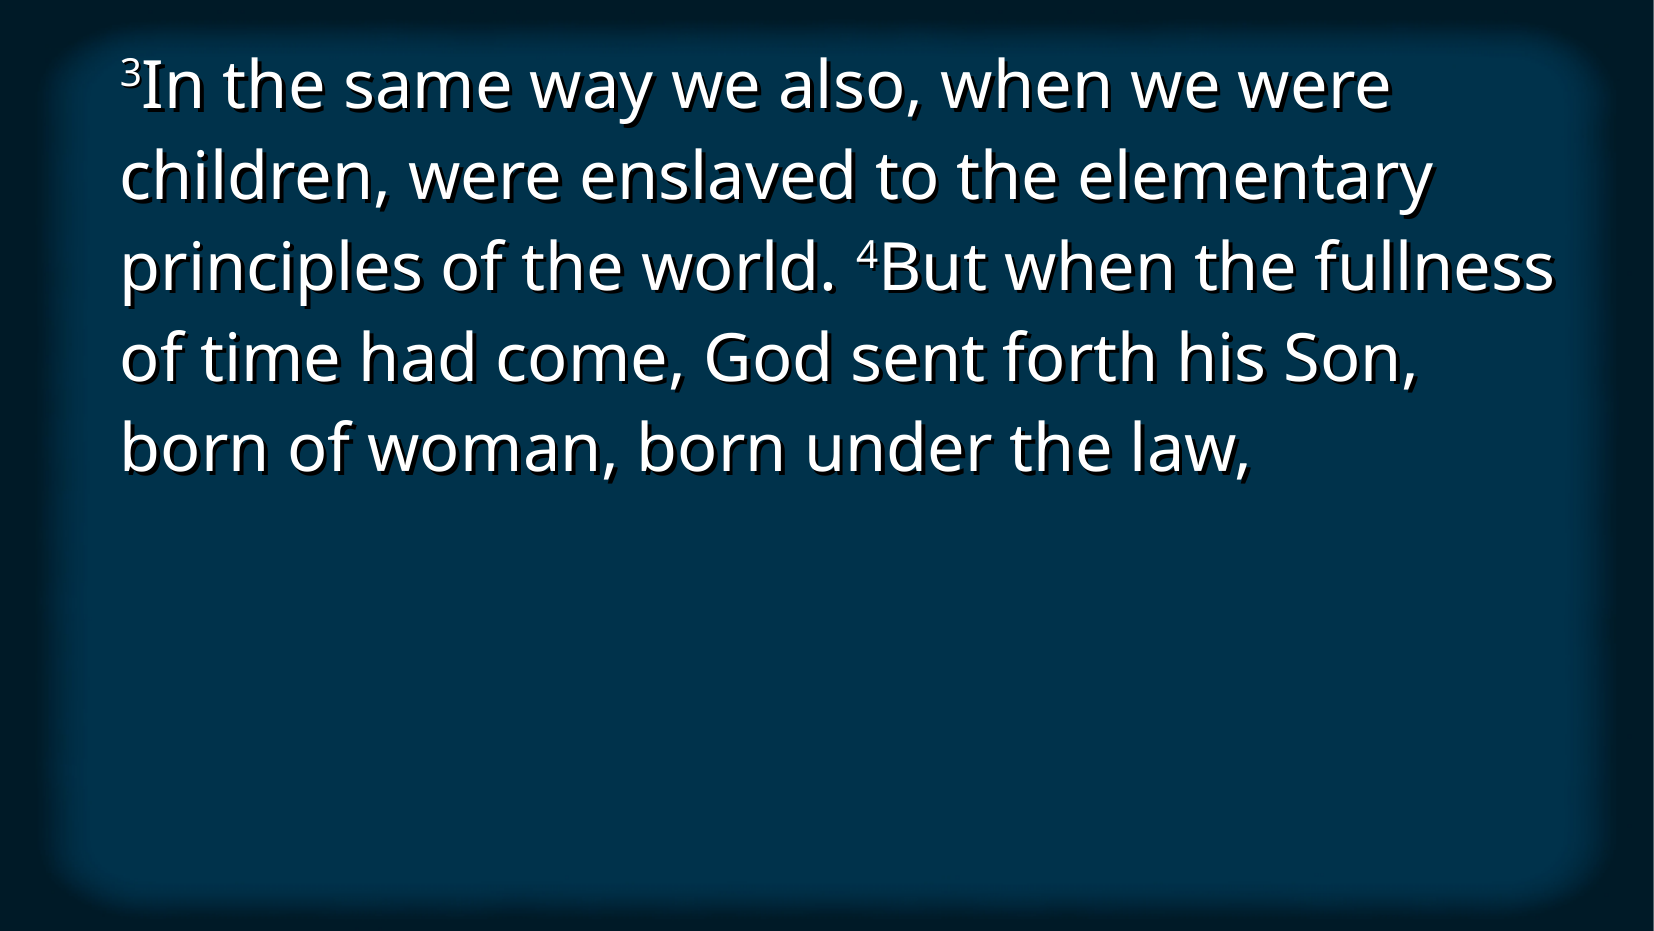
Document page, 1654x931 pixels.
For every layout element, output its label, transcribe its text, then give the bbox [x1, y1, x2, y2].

picture [0, 0, 1654, 931]
text_box 3In the same way we also, when we were children, were enslaved to the elementary principles of the world. 4But when the fullness of time had come, God sent forth his Son, born of woman, born under the law, [105, 30, 1591, 511]
